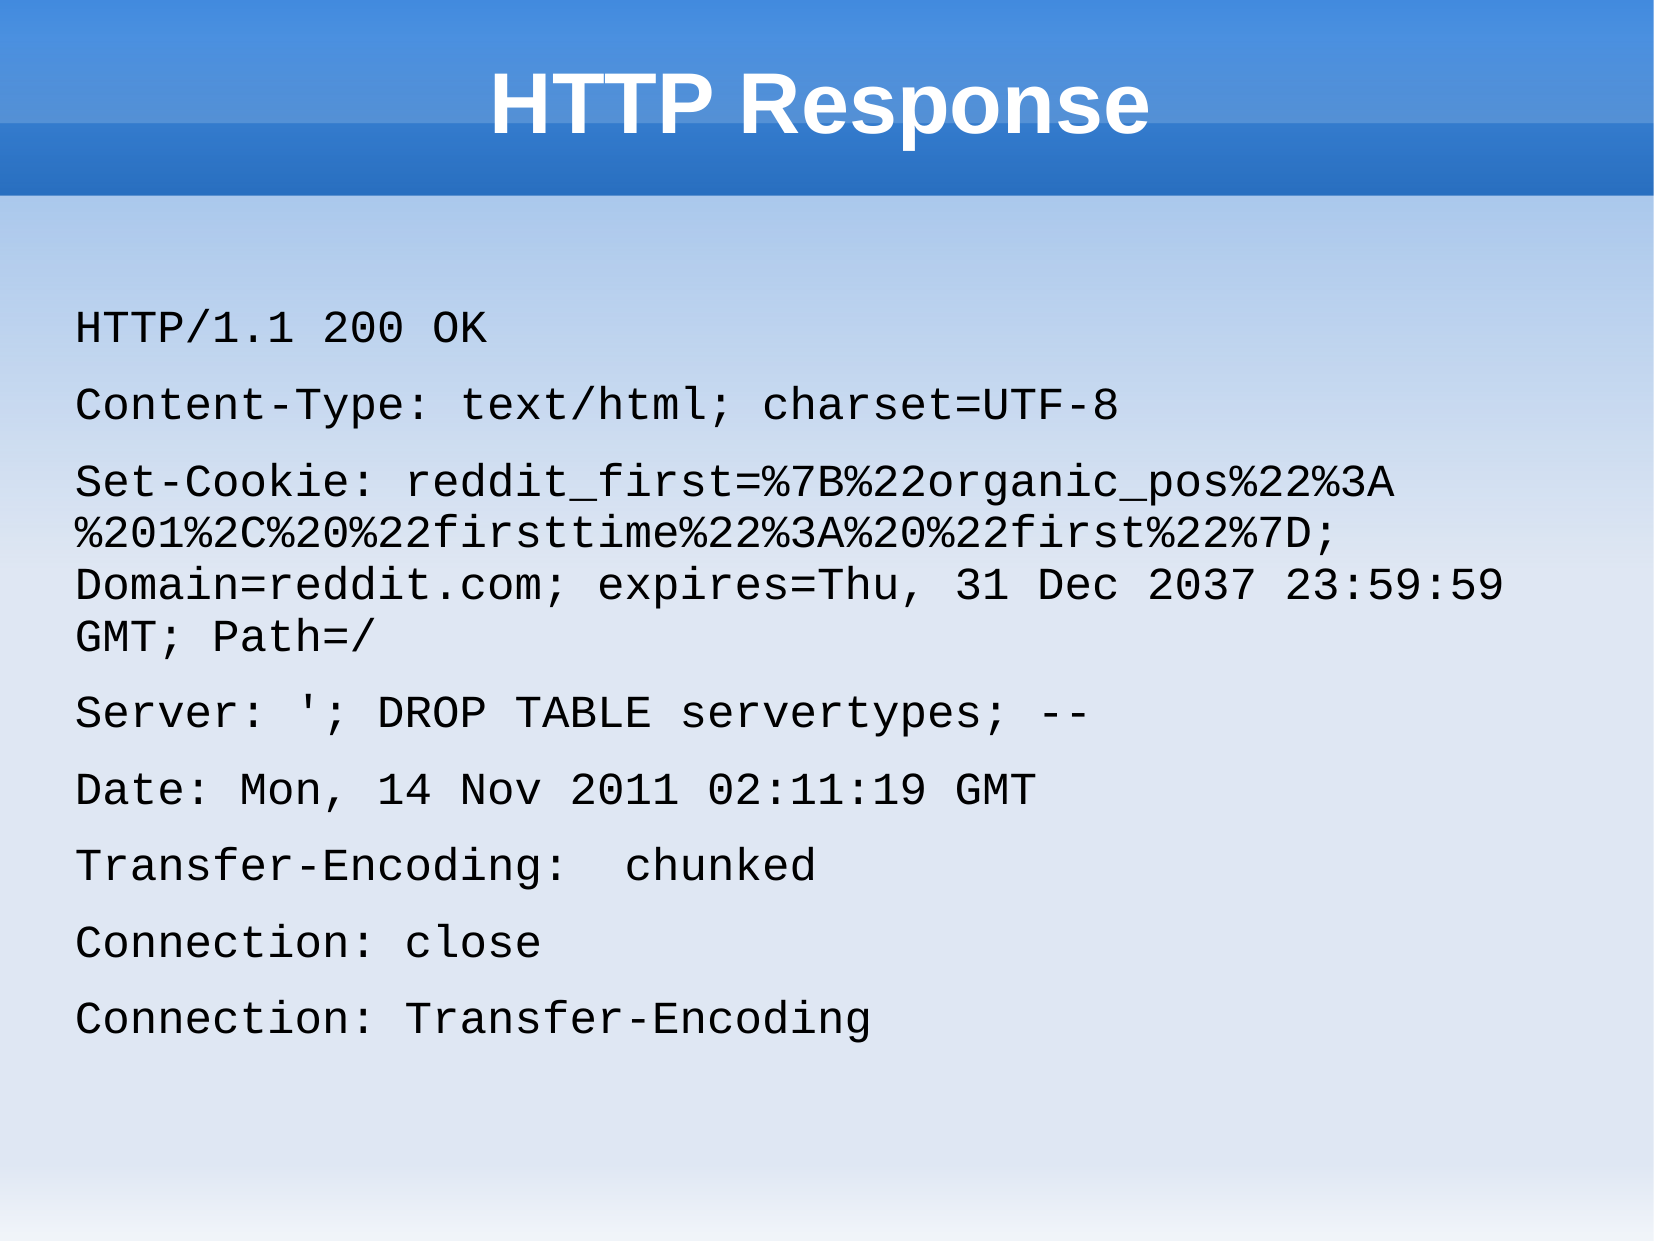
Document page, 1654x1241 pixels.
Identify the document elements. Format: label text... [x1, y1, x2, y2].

title HTTP Response [76, 0, 1565, 208]
picture [0, 0, 1654, 1241]
text_box HTTP/1.1 200 OK Content-Type: text/html; charset=UTF-8 Set-Cookie: reddit_first=%7B%22organic_pos%22%3A%201%2C%20%22firsttime%22%3A%20%22first%22%7D; Domain=reddit.com; expires=Thu, 31 Dec 2037 23:59:59 GMT; Path=/ Server: '; DROP TABLE servertypes; -- Date: Mon, 14 Nov 2011 02:11:19 GMT Transfer-Encoding: chunked Connection: close Connection: Transfer-Encoding [60, 297, 1598, 1056]
